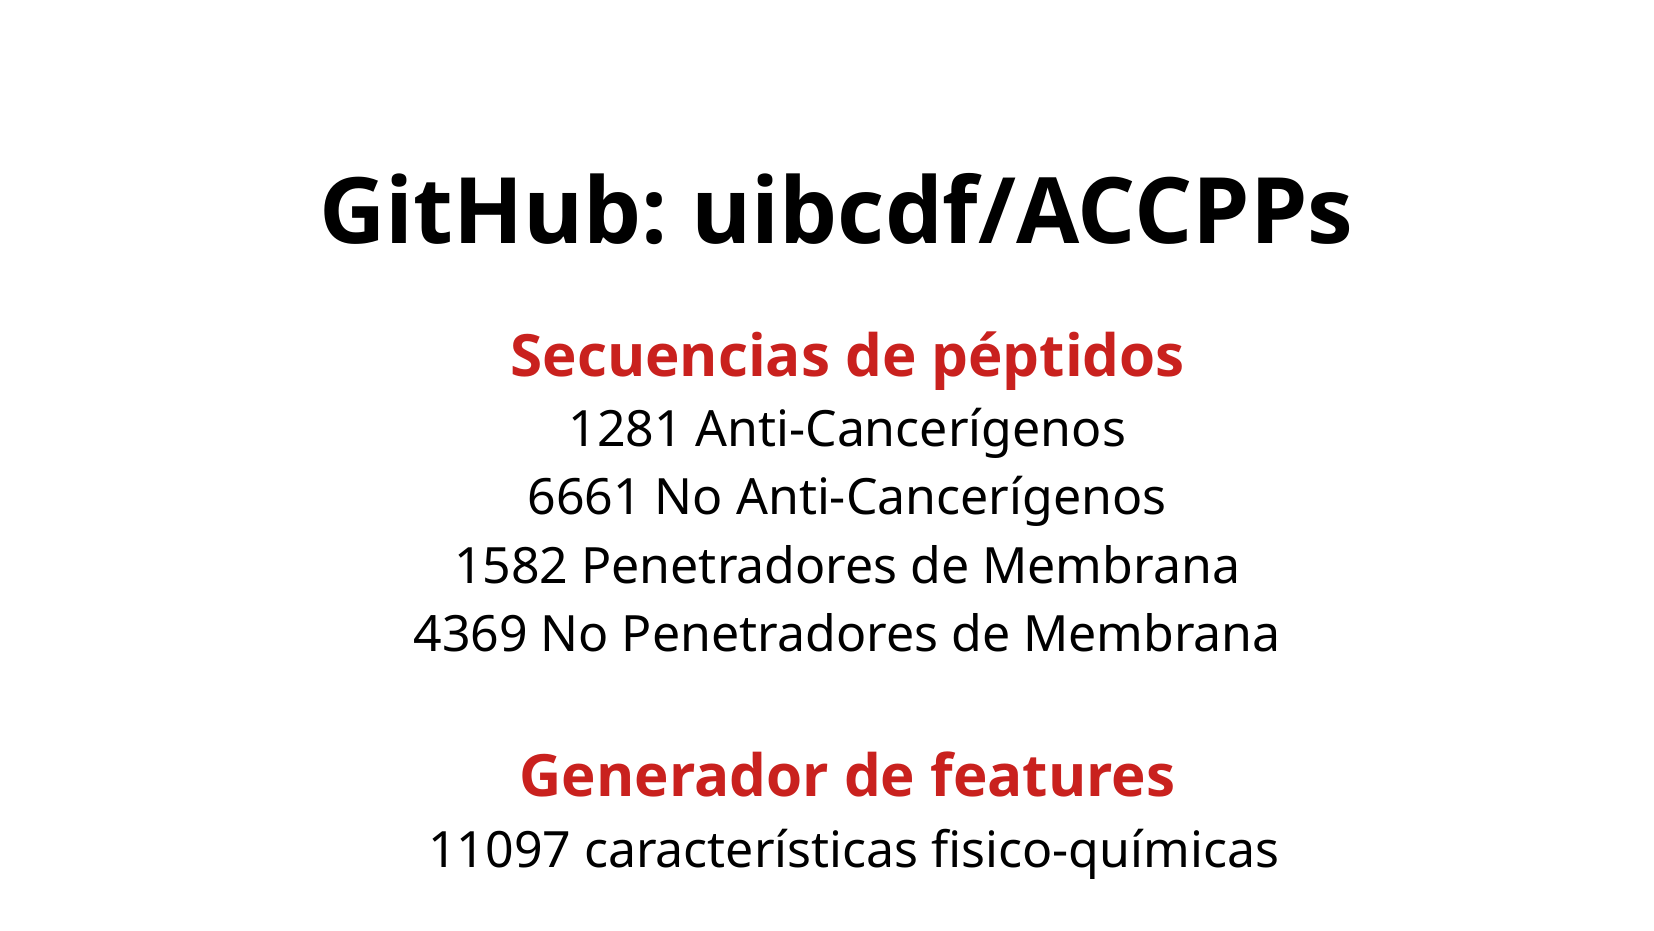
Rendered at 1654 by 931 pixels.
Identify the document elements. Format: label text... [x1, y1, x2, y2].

text_box GitHub: uibcdf/ACCPPs [131, 137, 1542, 376]
text_box Secuencias de péptidos 1281 Anti-Cancerígenos 6661 No Anti-Cancerígenos 1582 Penetradores de Membrana 4369 No Penetradores de Membrana Generador de features 11097 características fisico-químicas [360, 306, 1336, 822]
